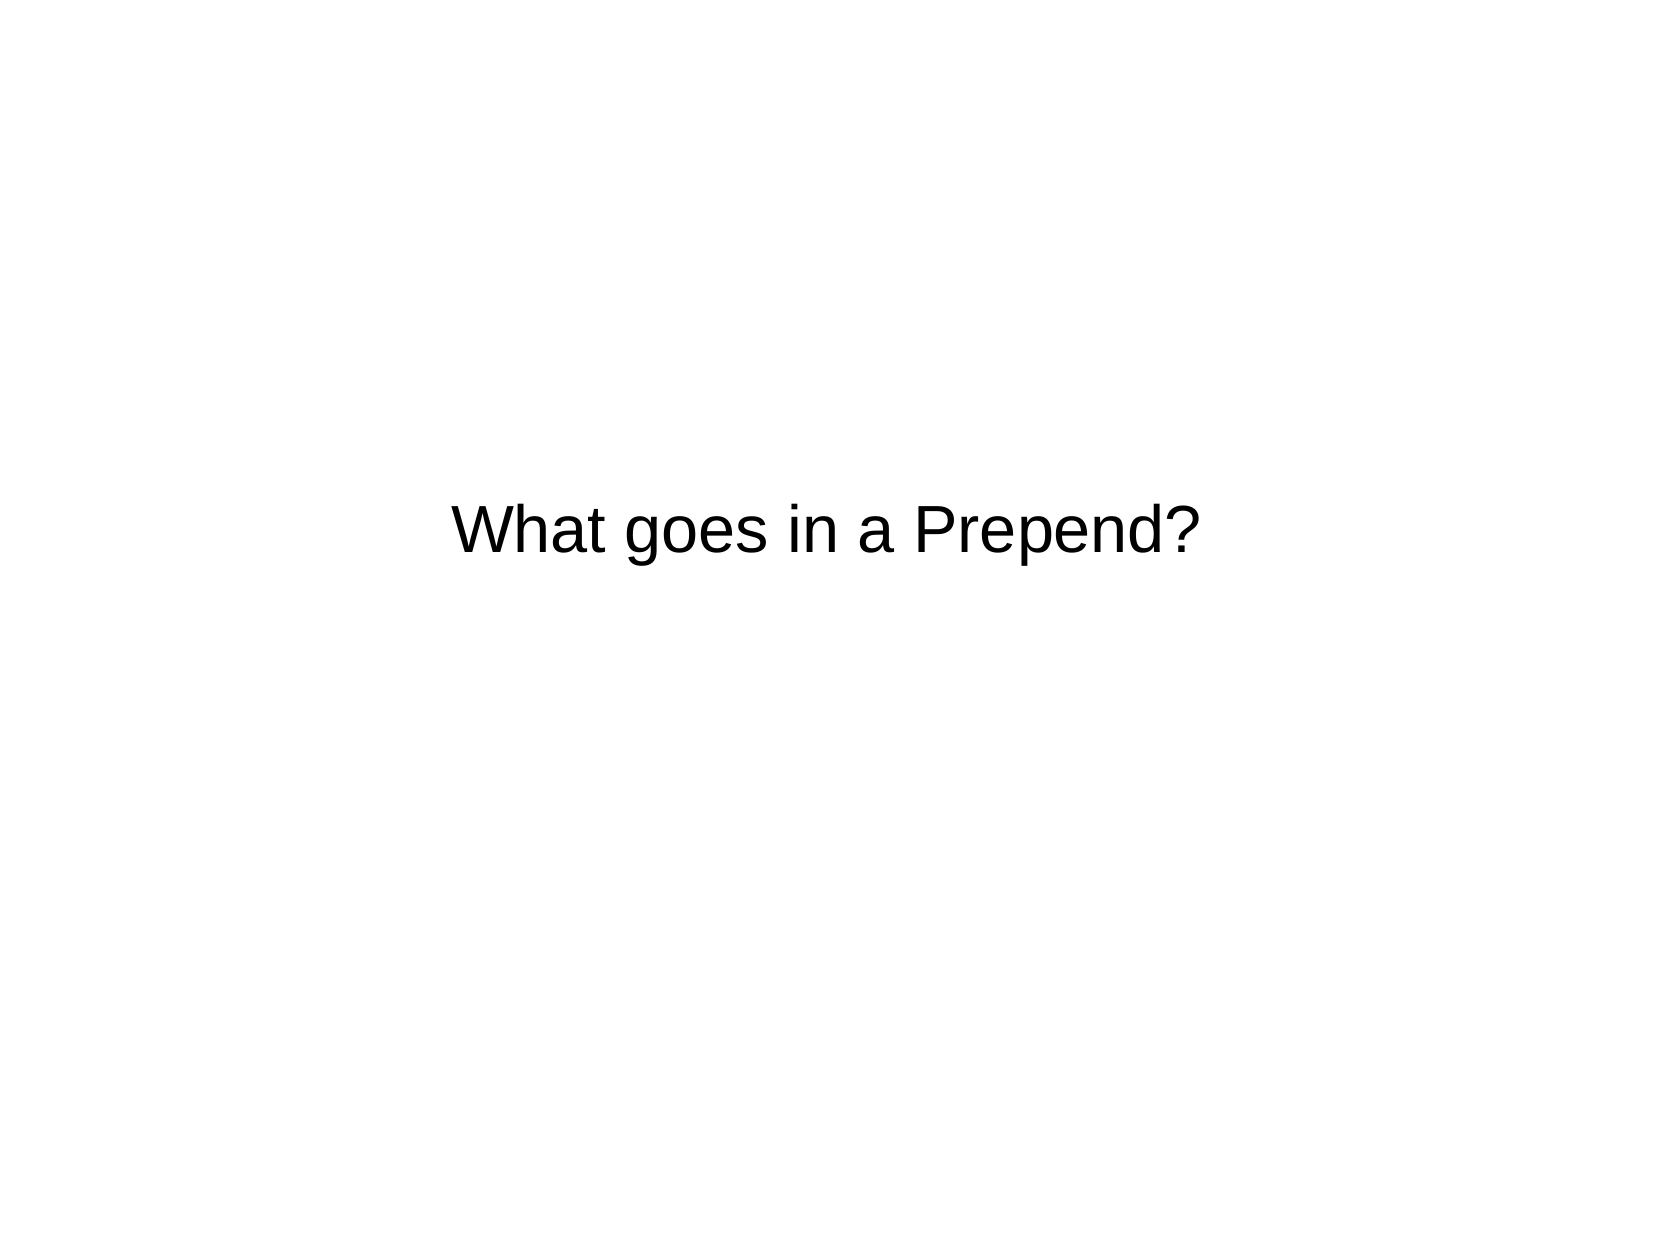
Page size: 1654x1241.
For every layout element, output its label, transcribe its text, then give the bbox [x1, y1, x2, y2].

subtitle What goes in a Prepend? [82, 49, 1571, 1010]
